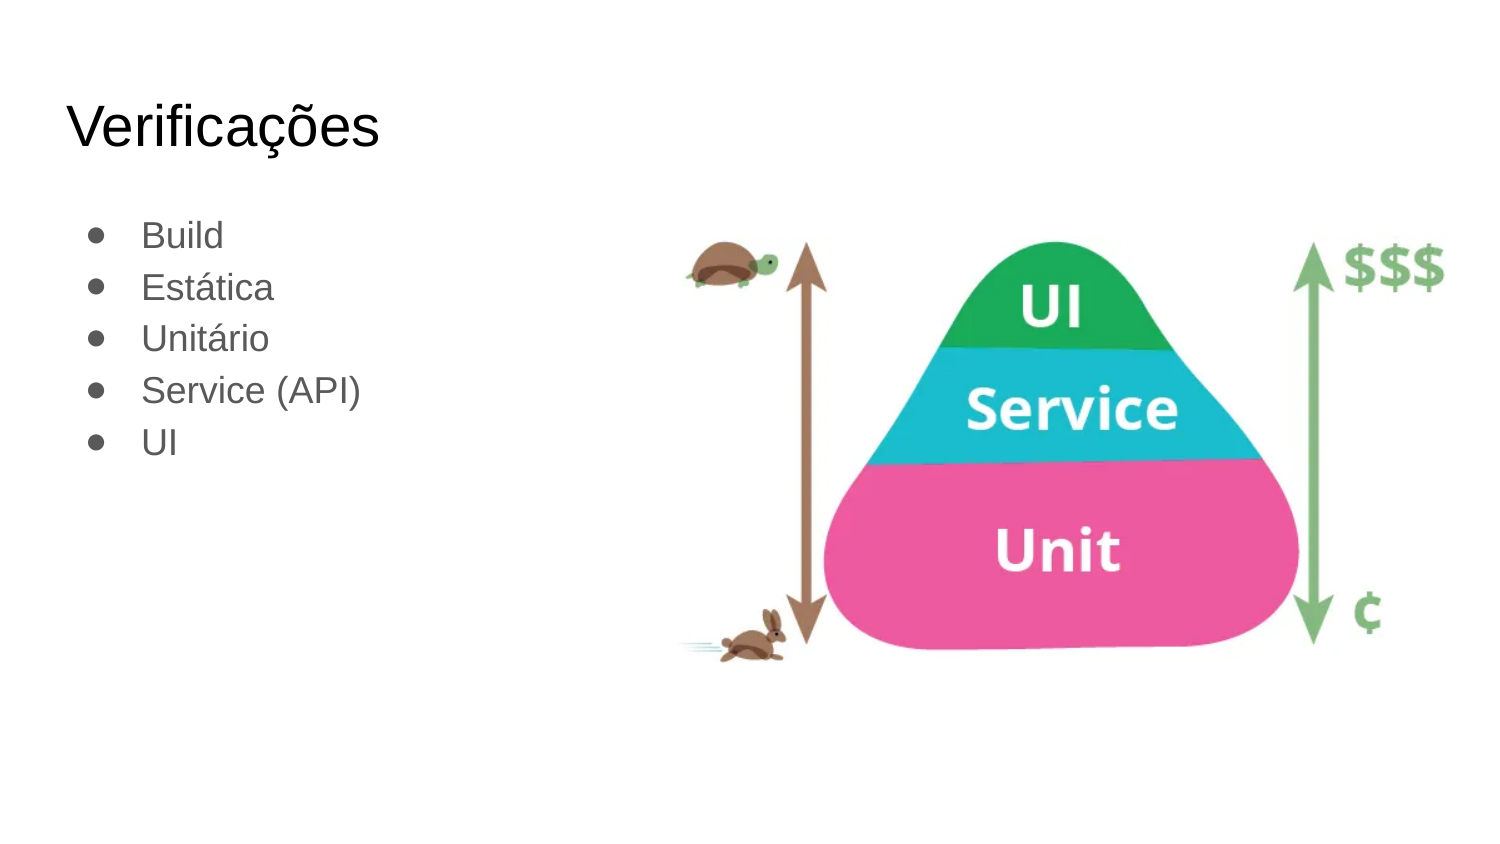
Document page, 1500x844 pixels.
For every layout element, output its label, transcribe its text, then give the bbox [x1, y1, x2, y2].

title Verificações [51, 72, 1449, 167]
list Build Estática Unitário Service (API) UI [51, 189, 1489, 750]
picture [673, 236, 1447, 663]
